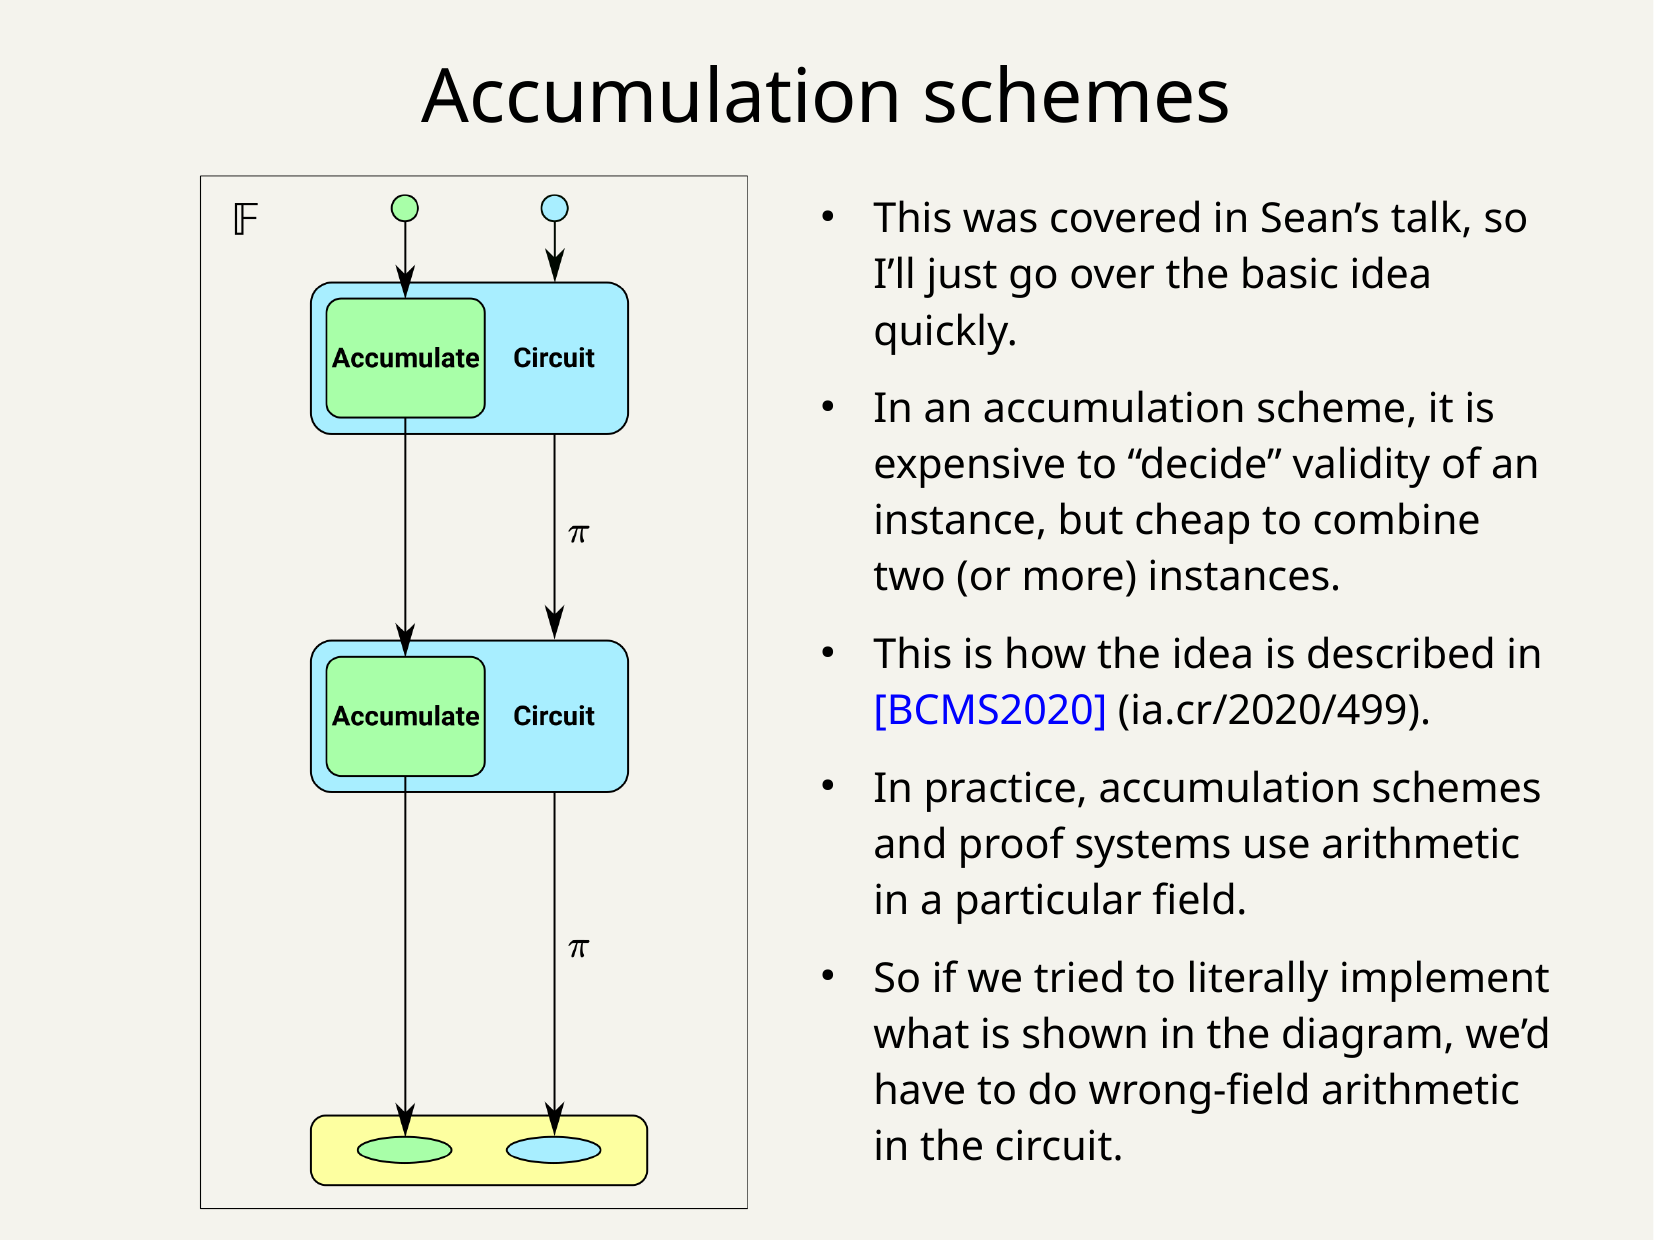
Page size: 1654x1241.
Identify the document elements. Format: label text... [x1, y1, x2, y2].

picture [141, 165, 1524, 1217]
title Accumulation schemes [82, 23, 1571, 164]
list This was covered in Sean’s talk, so I’ll just go over the basic idea quickly. In an accumulation scheme, it is expensive to “decide” validity of an instance, but cheap to combine two (or more) instances. This is how the idea is described in [BCMS2020] (ia.cr/2020/499). In practice, accumulation schemes and proof systems use arithmetic in a particular field. So if we tried to literally implement what is shown in the diagram, we’d have to do wrong-field arithmetic in the circuit. [803, 188, 1560, 1182]
